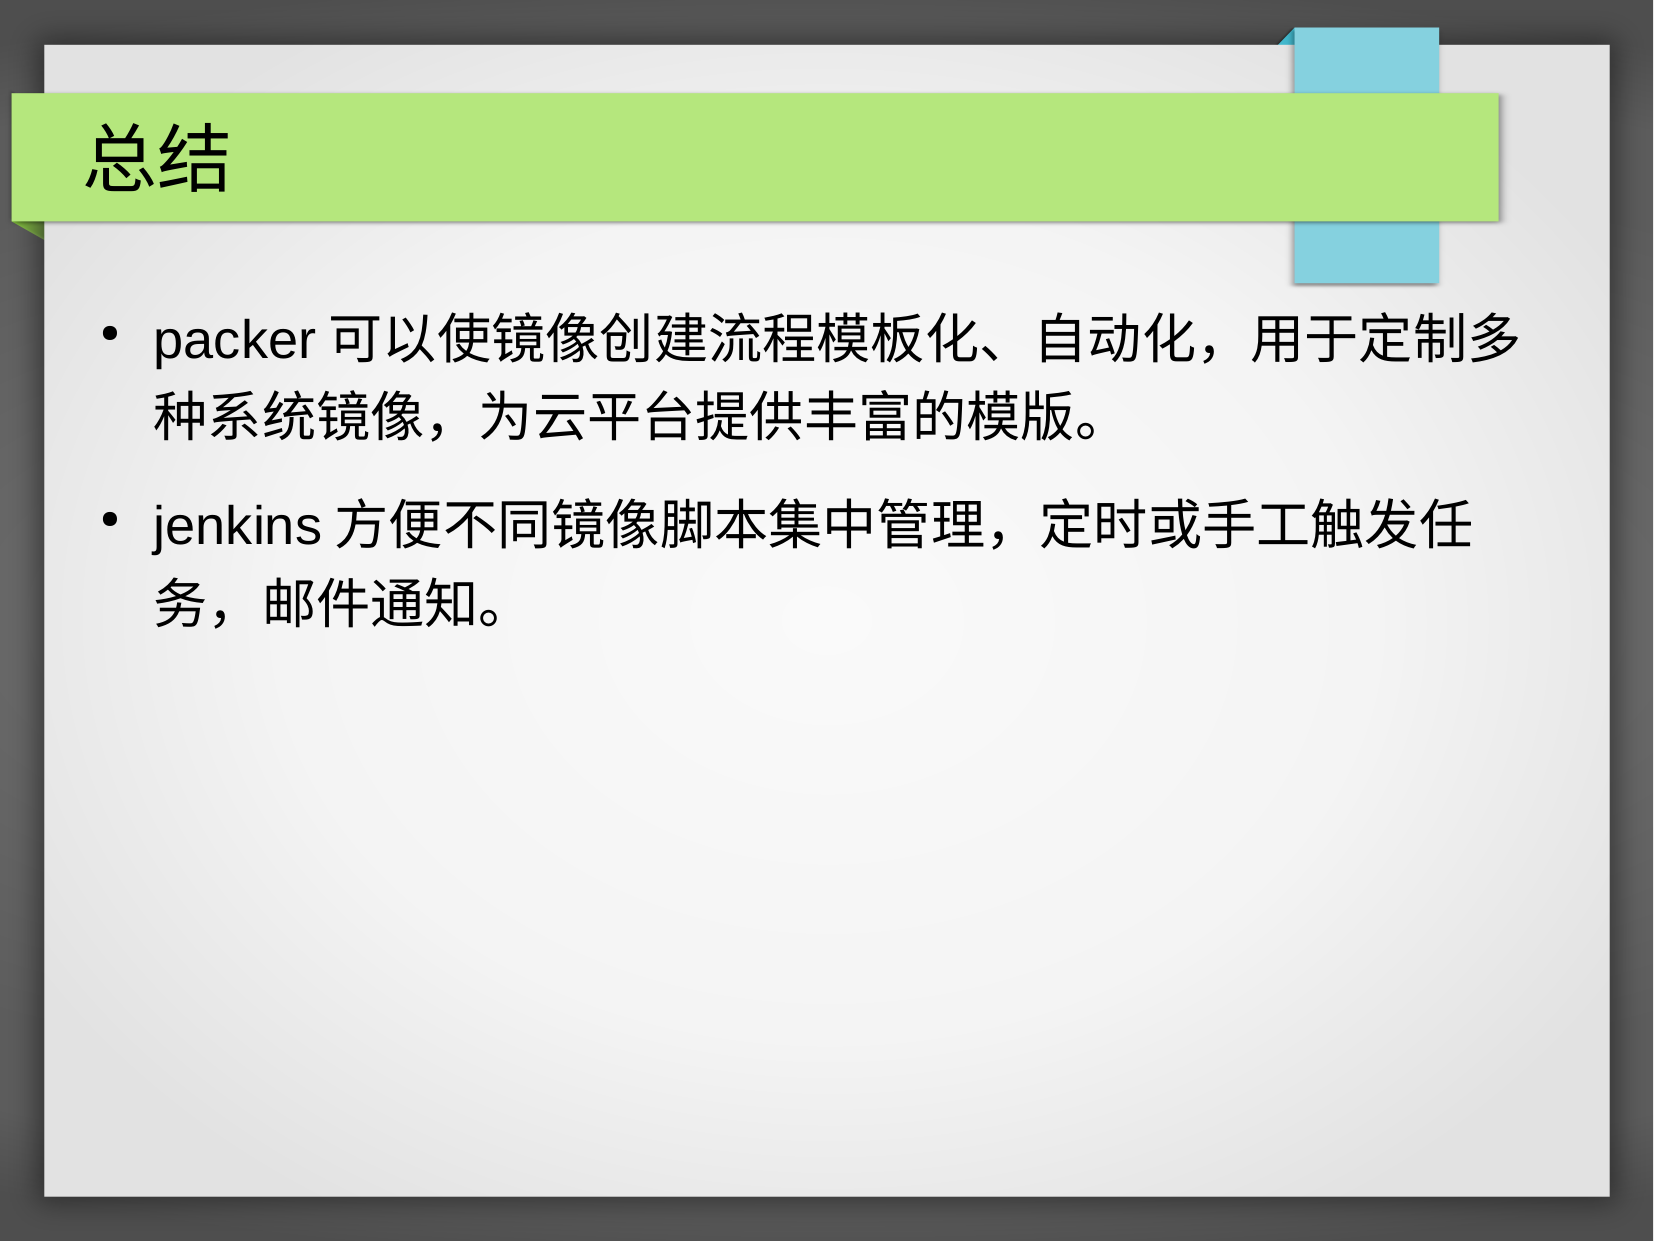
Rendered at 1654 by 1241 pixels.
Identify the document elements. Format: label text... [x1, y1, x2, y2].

title 总结 [82, 94, 1264, 213]
picture [0, 0, 1654, 1241]
list packer可以使镜像创建流程模板化、自动化，用于定制多种系统镜像，为云平台提供丰富的模版。 jenkins方便不同镜像脚本集中管理，定时或手工触发任务，邮件通知。 [82, 295, 1571, 1015]
